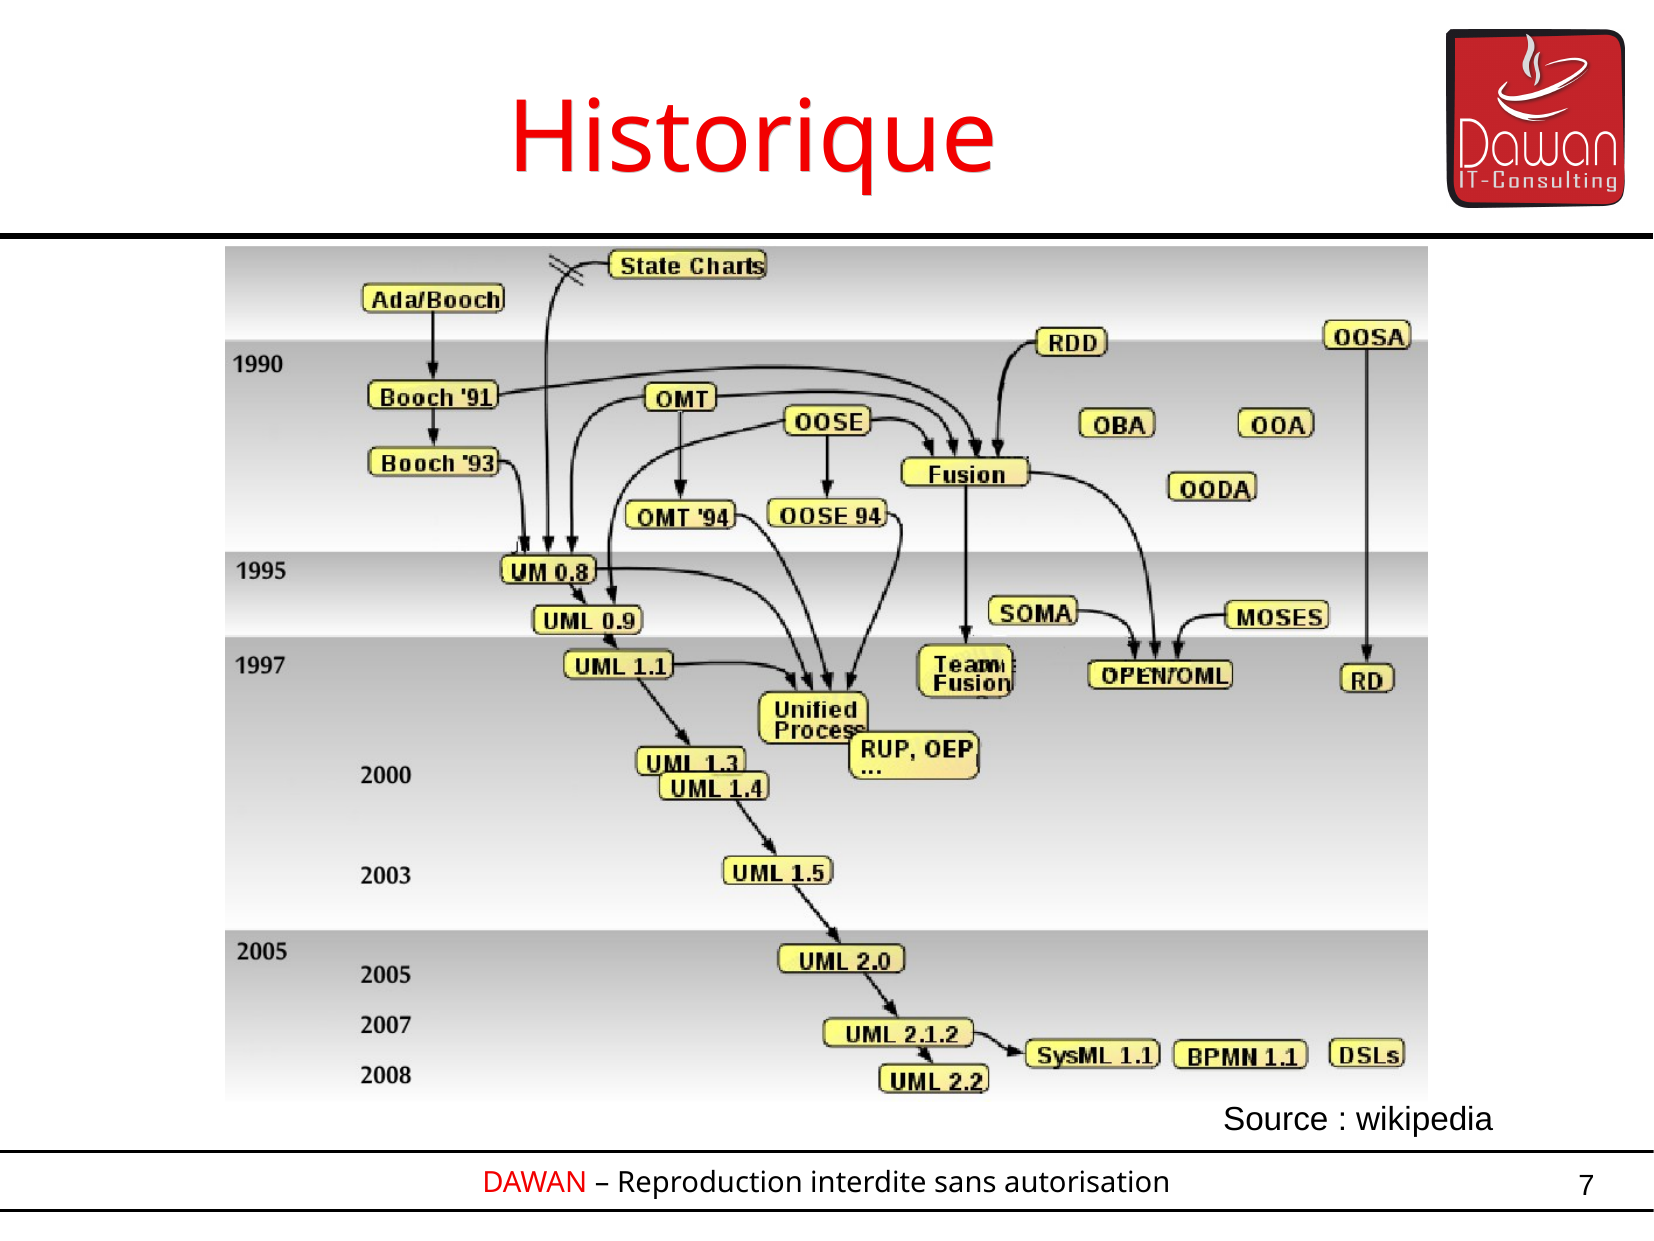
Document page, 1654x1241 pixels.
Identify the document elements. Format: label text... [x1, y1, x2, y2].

title Historique [59, 29, 1447, 237]
text_box Source : wikipedia [1151, 1092, 1565, 1182]
picture [225, 245, 1428, 1102]
picture [1447, 29, 1625, 208]
